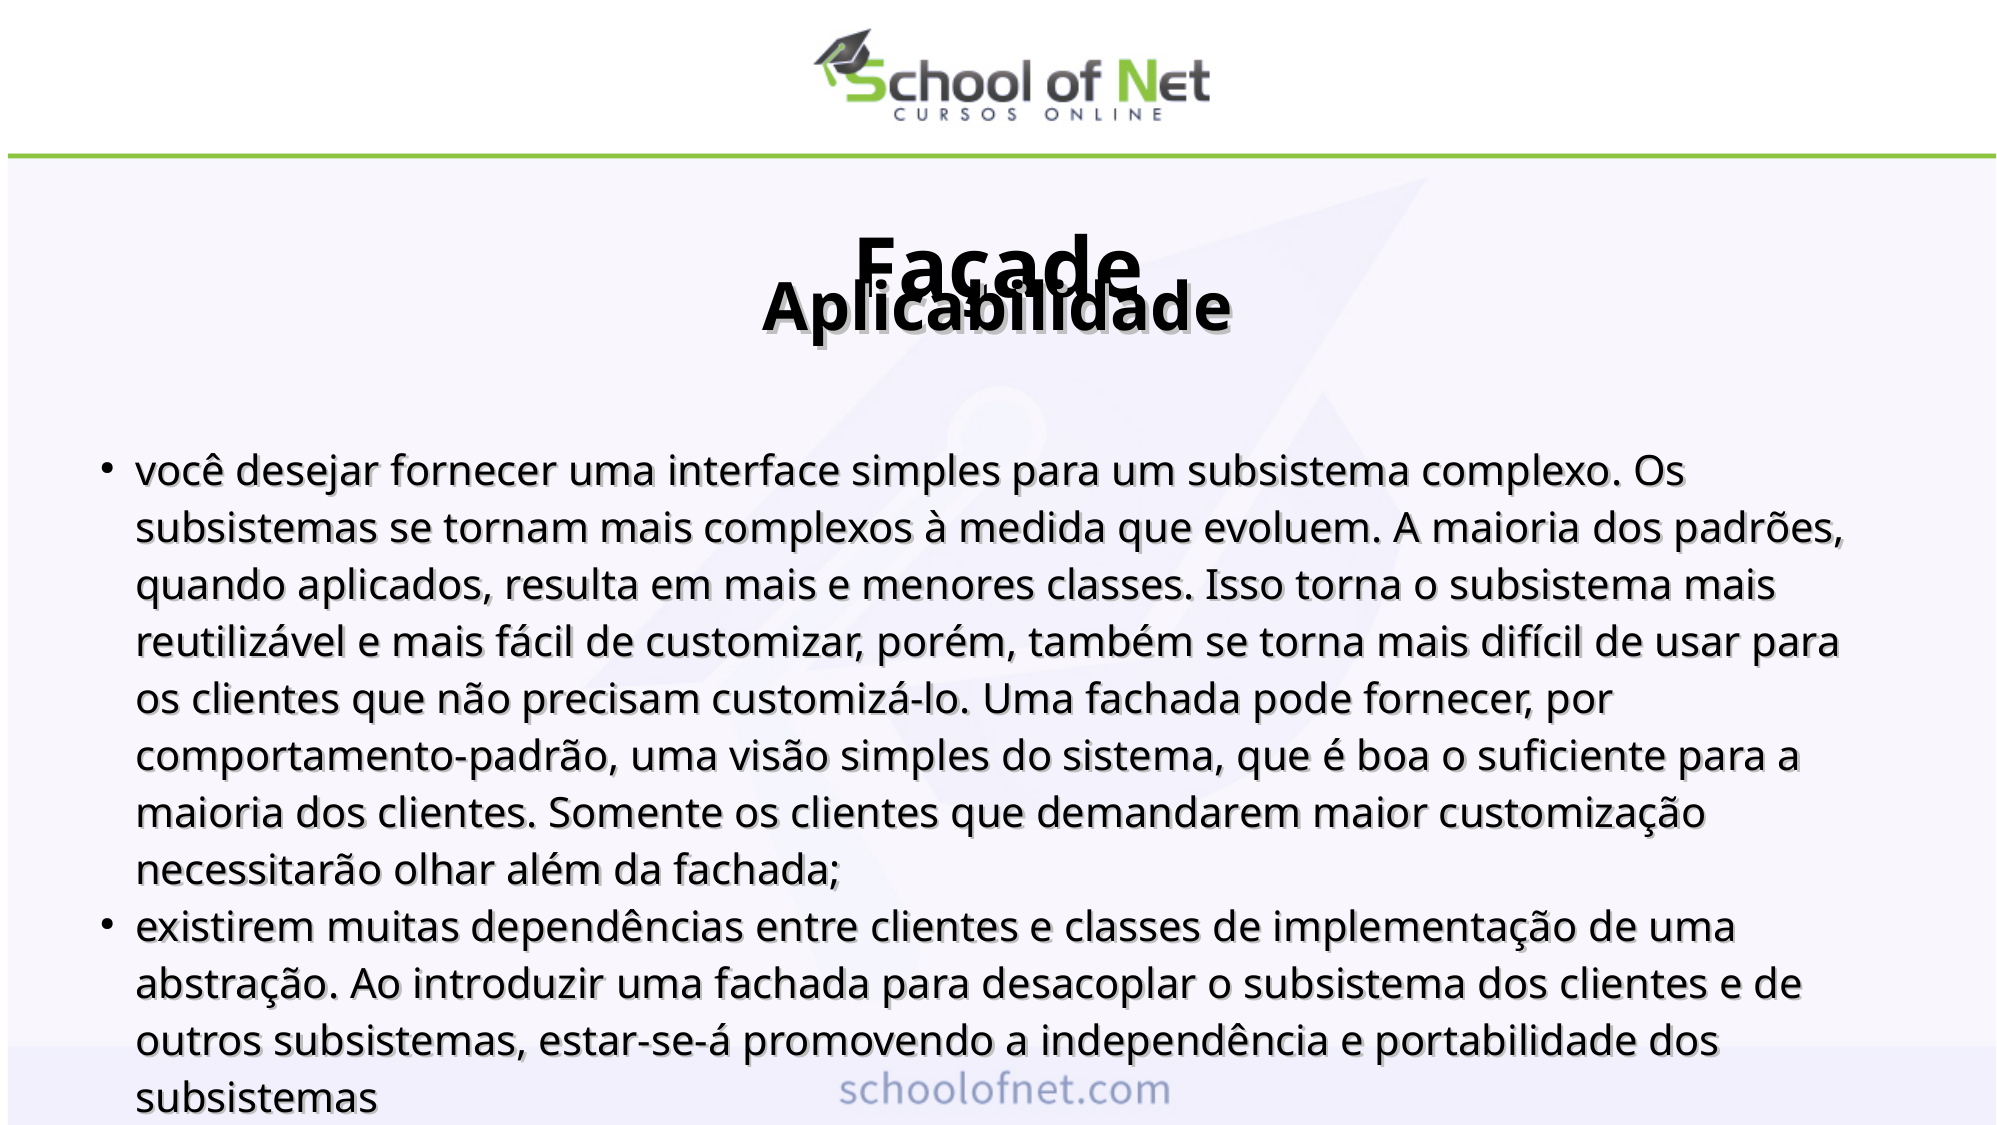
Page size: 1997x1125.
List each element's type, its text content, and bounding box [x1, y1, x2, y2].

picture [7, 5, 1997, 1125]
title Façade [99, 171, 1897, 355]
subtitle Aplicabilidade você desejar fornecer uma interface simples para um subsistema complexo. Os subsistemas se tornam mais complexos à medida que evoluem. A maioria dos padrões, quando aplicados, resulta em mais e menores classes. Isso torna o subsistema mais reutilizável e mais fácil de customizar, porém, também se torna mais difícil de usar para os clientes que não precisam customizá-lo. Uma fachada pode fornecer, por comportamento-padrão, uma visão simples do sistema, que é boa o suficiente para a maioria dos clientes. Somente os clientes que demandarem maior customização necessitarão olhar além da fachada; existirem muitas dependências entre clientes e classes de implementação de uma abstração. Ao introduzir uma fachada para desacoplar o subsistema dos clientes e de outros subsistemas, estar-se-á promovendo a independência e portabilidade dos subsistemas [99, 355, 1897, 1029]
